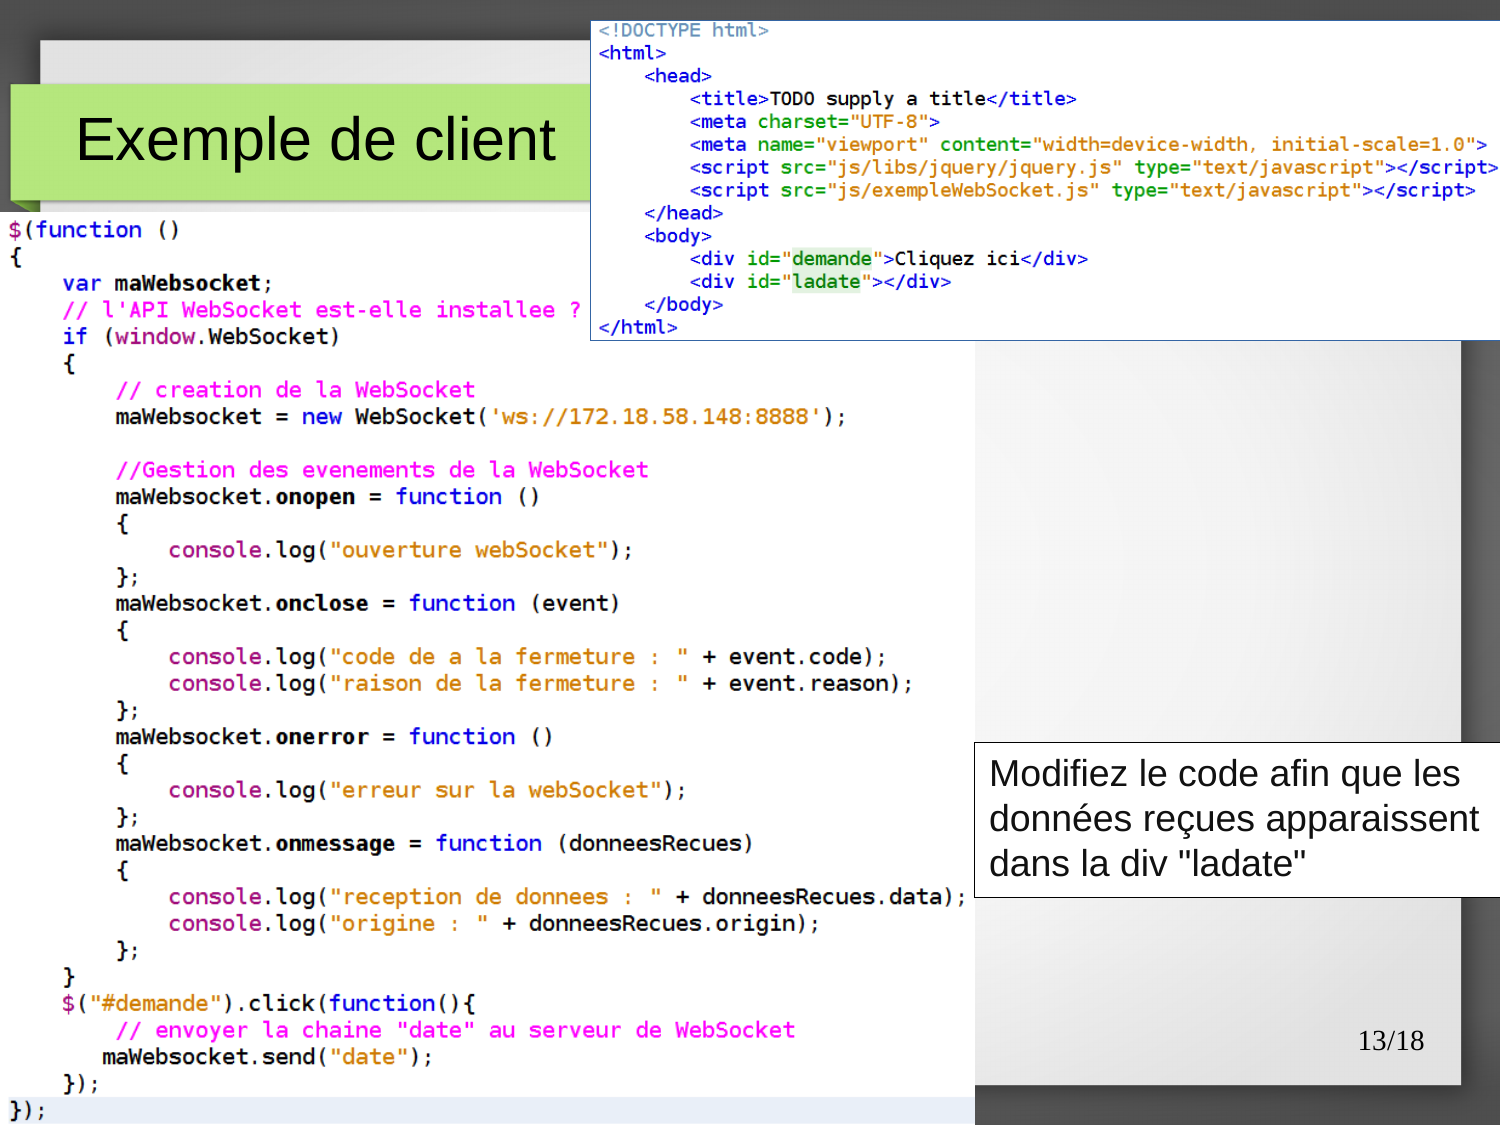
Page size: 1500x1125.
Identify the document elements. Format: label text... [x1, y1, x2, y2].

title Exemple de client [75, 85, 590, 193]
picture [0, 0, 1500, 1125]
text_box Modifiez le code afin que les données reçues apparaissent dans la div "ladate" [974, 742, 1500, 898]
